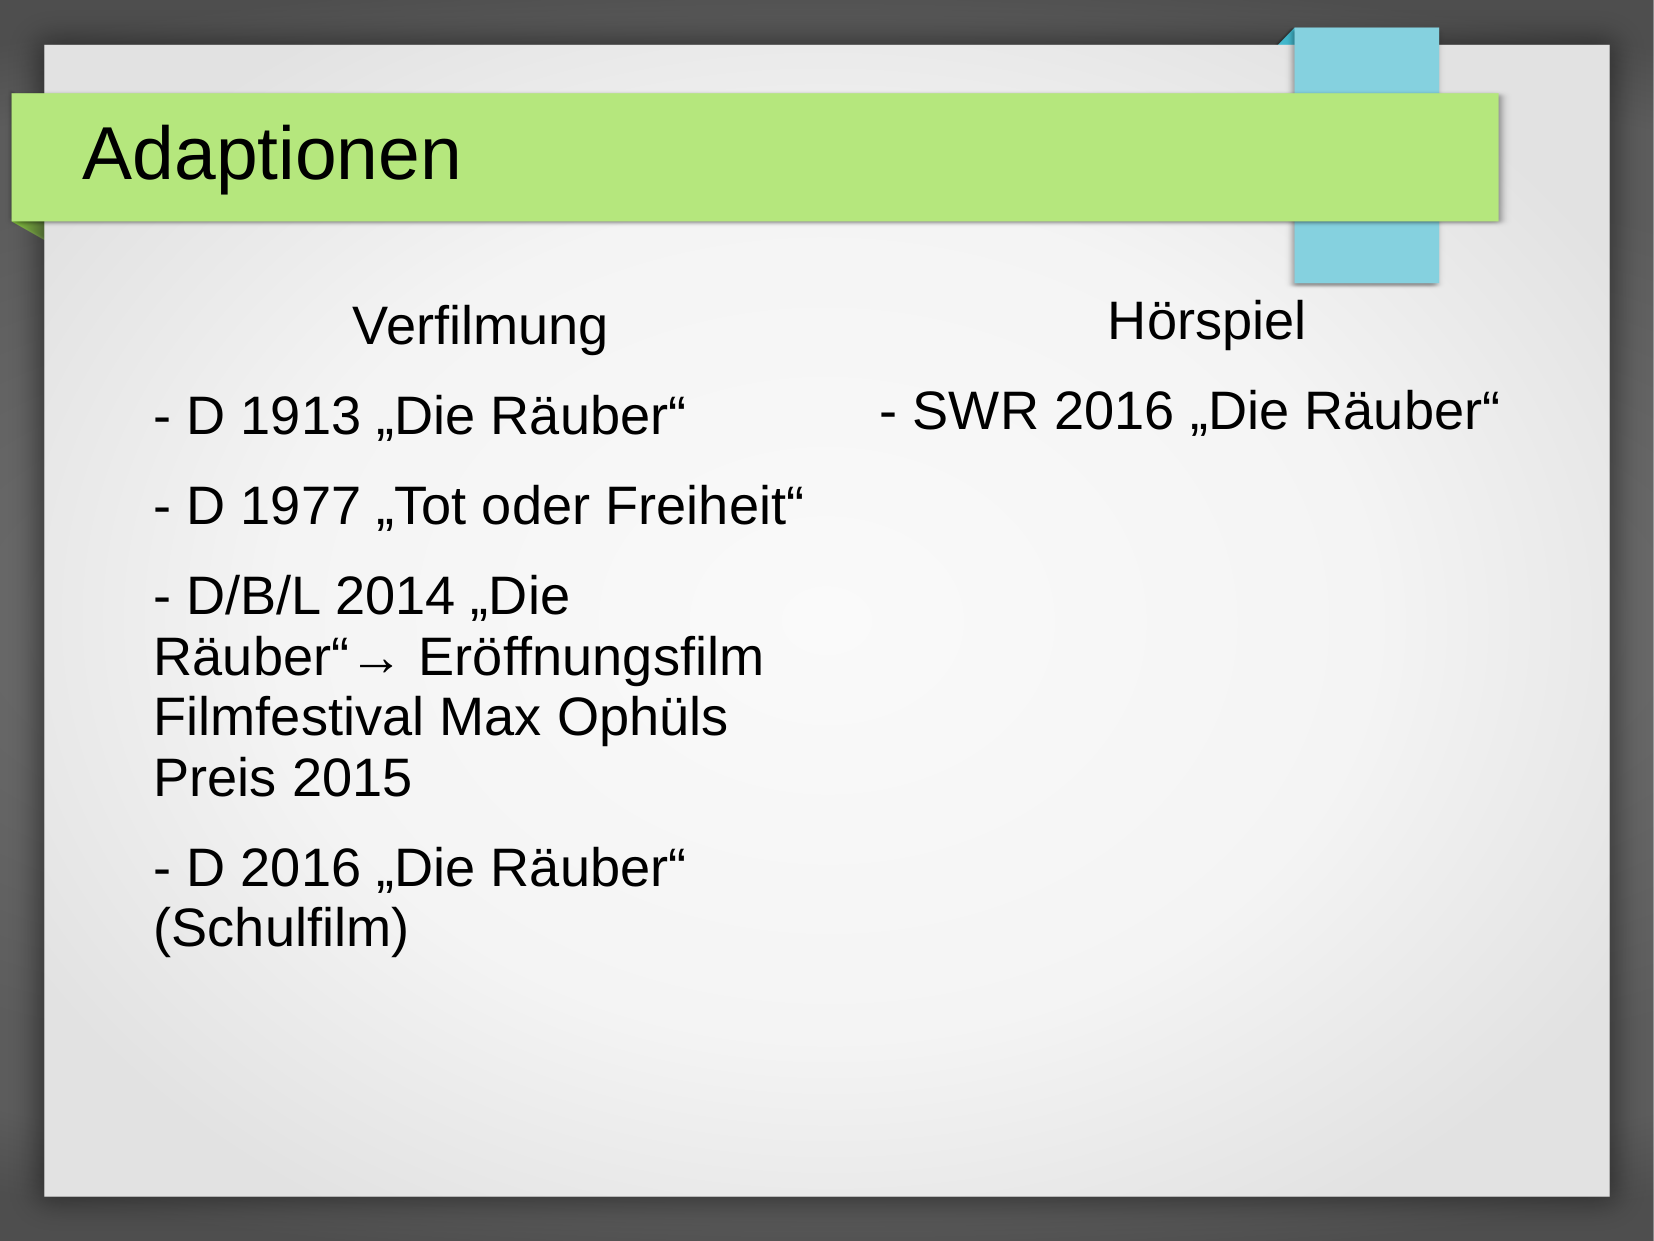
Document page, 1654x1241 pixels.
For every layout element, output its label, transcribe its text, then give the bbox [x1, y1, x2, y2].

list Hörspiel - SWR 2016 „Die Räuber“ [808, 290, 1536, 1010]
picture [0, 0, 1654, 1241]
title Adaptionen [82, 94, 1264, 213]
list Verfilmung - D 1913 „Die Räuber“ - D 1977 „Tot oder Freiheit“ - D/B/L 2014 „Die Räuber“→ Eröffnungsfilm Filmfestival Max Ophüls Preis 2015 - D 2016 „Die Räuber“ (Schulfilm) [82, 295, 809, 1015]
